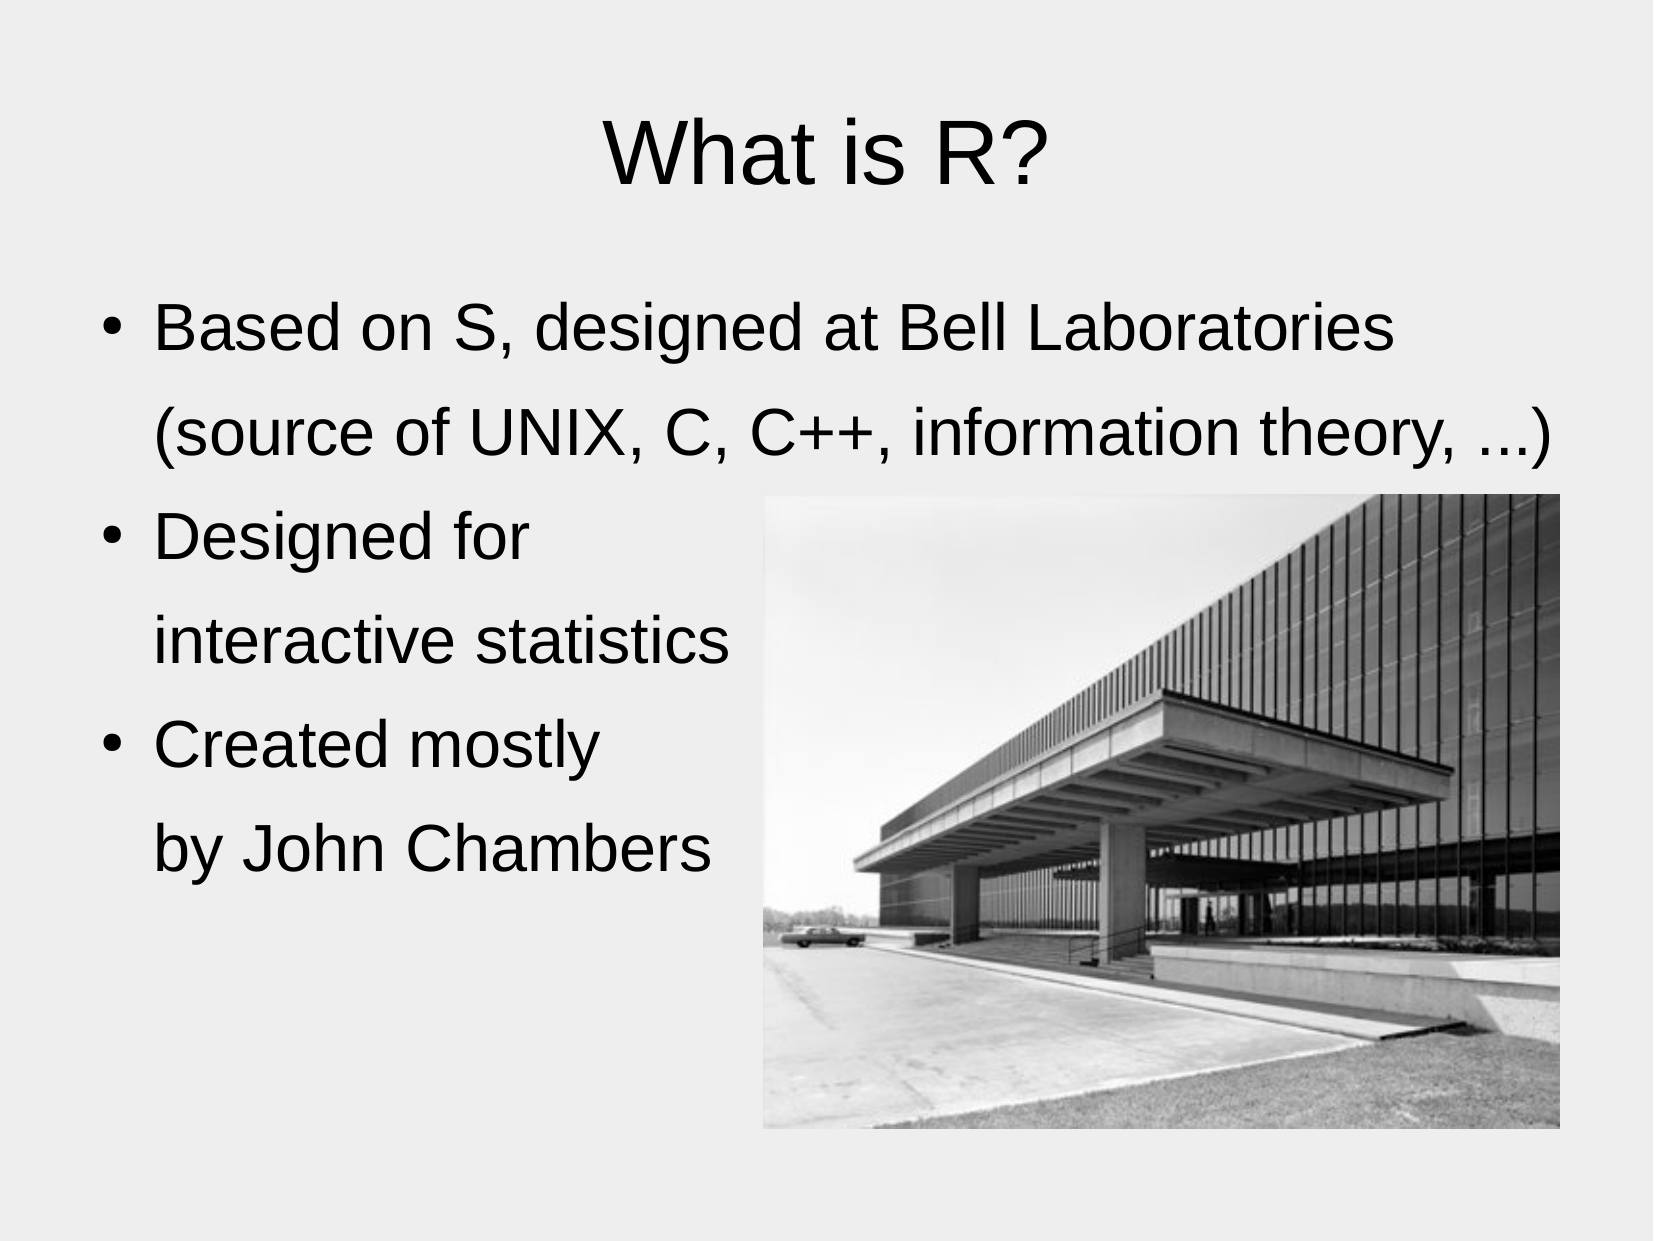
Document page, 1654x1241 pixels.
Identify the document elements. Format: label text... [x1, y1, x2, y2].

picture [763, 494, 1560, 1129]
list Based on S, designed at Bell Laboratories (source of UNIX, C, C++, information theory, ...) Designed for interactive statistics Created mostly by John Chambers [82, 290, 1571, 1010]
title What is R? [82, 49, 1571, 257]
